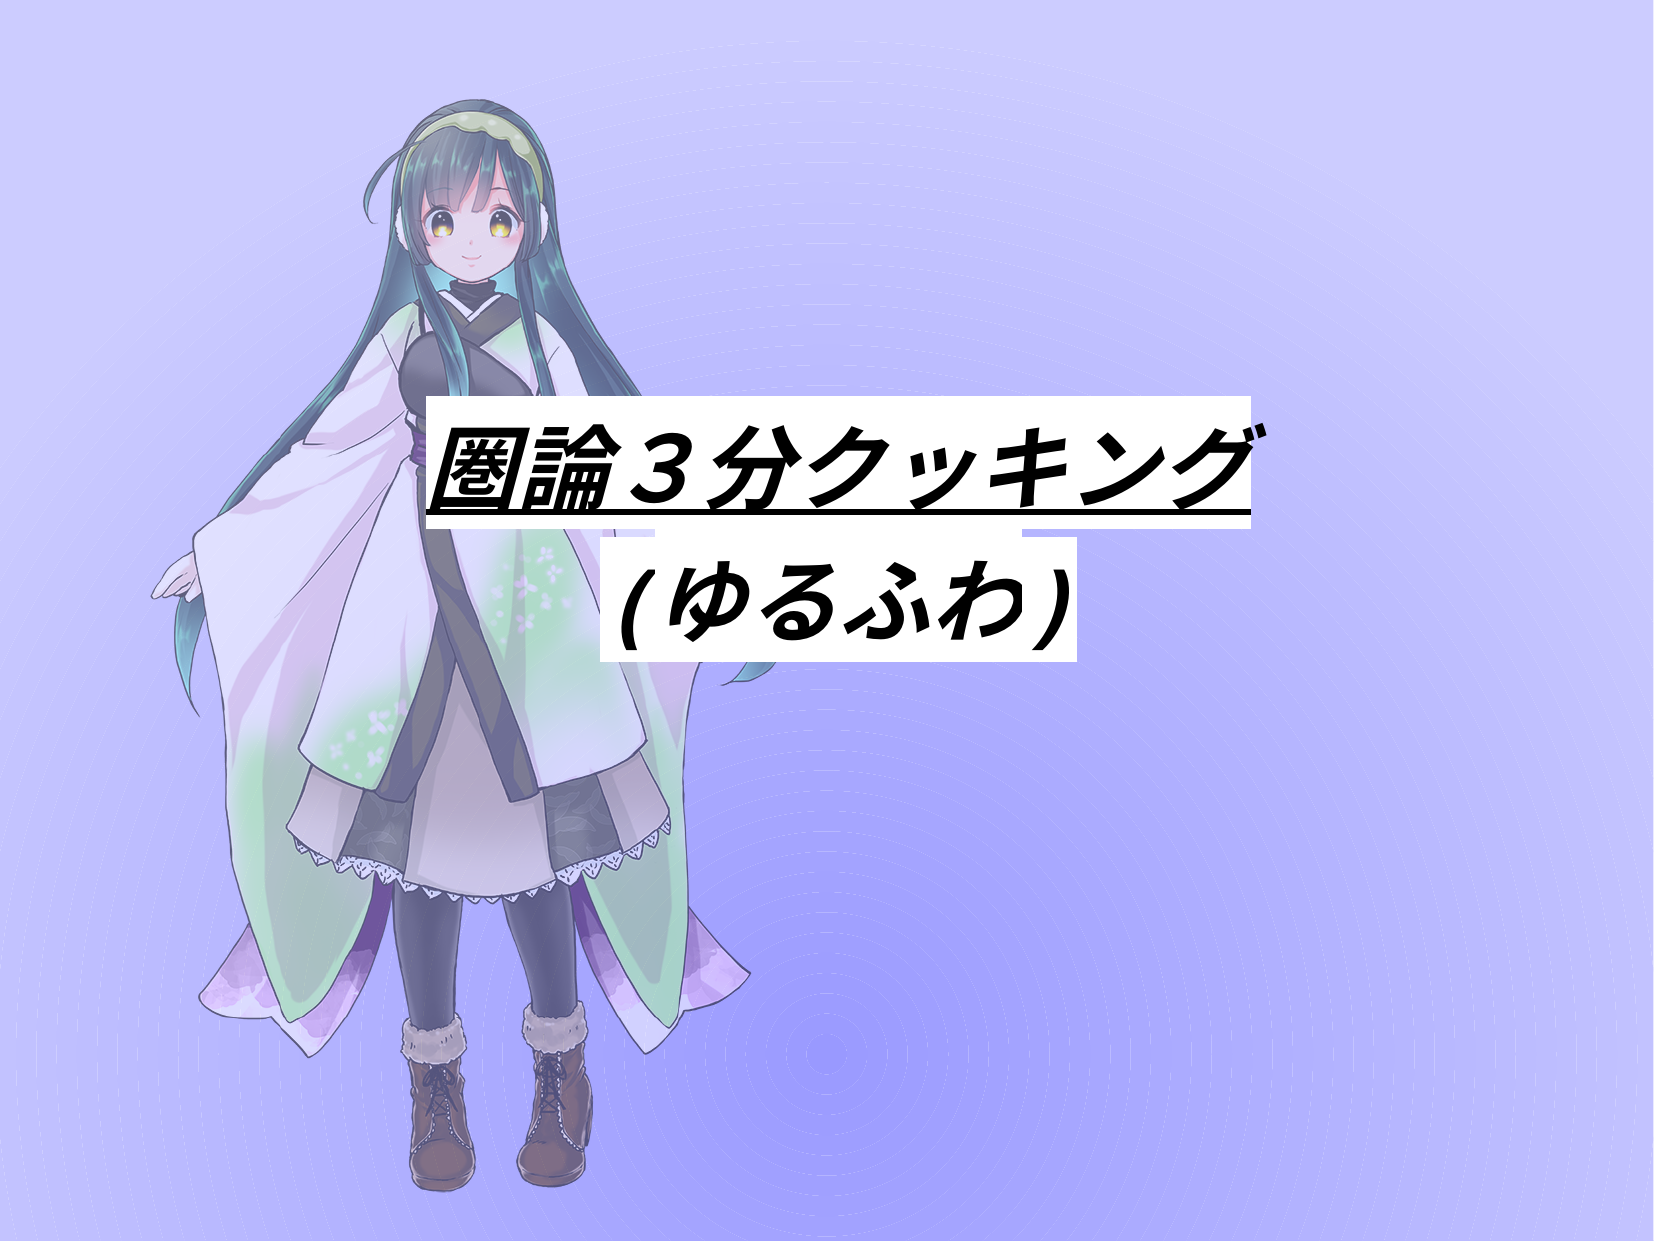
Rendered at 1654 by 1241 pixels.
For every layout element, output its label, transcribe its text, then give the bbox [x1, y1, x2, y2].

picture [82, 80, 878, 1205]
title 圏論３分クッキング (ゆるふわ) [94, 419, 1583, 638]
